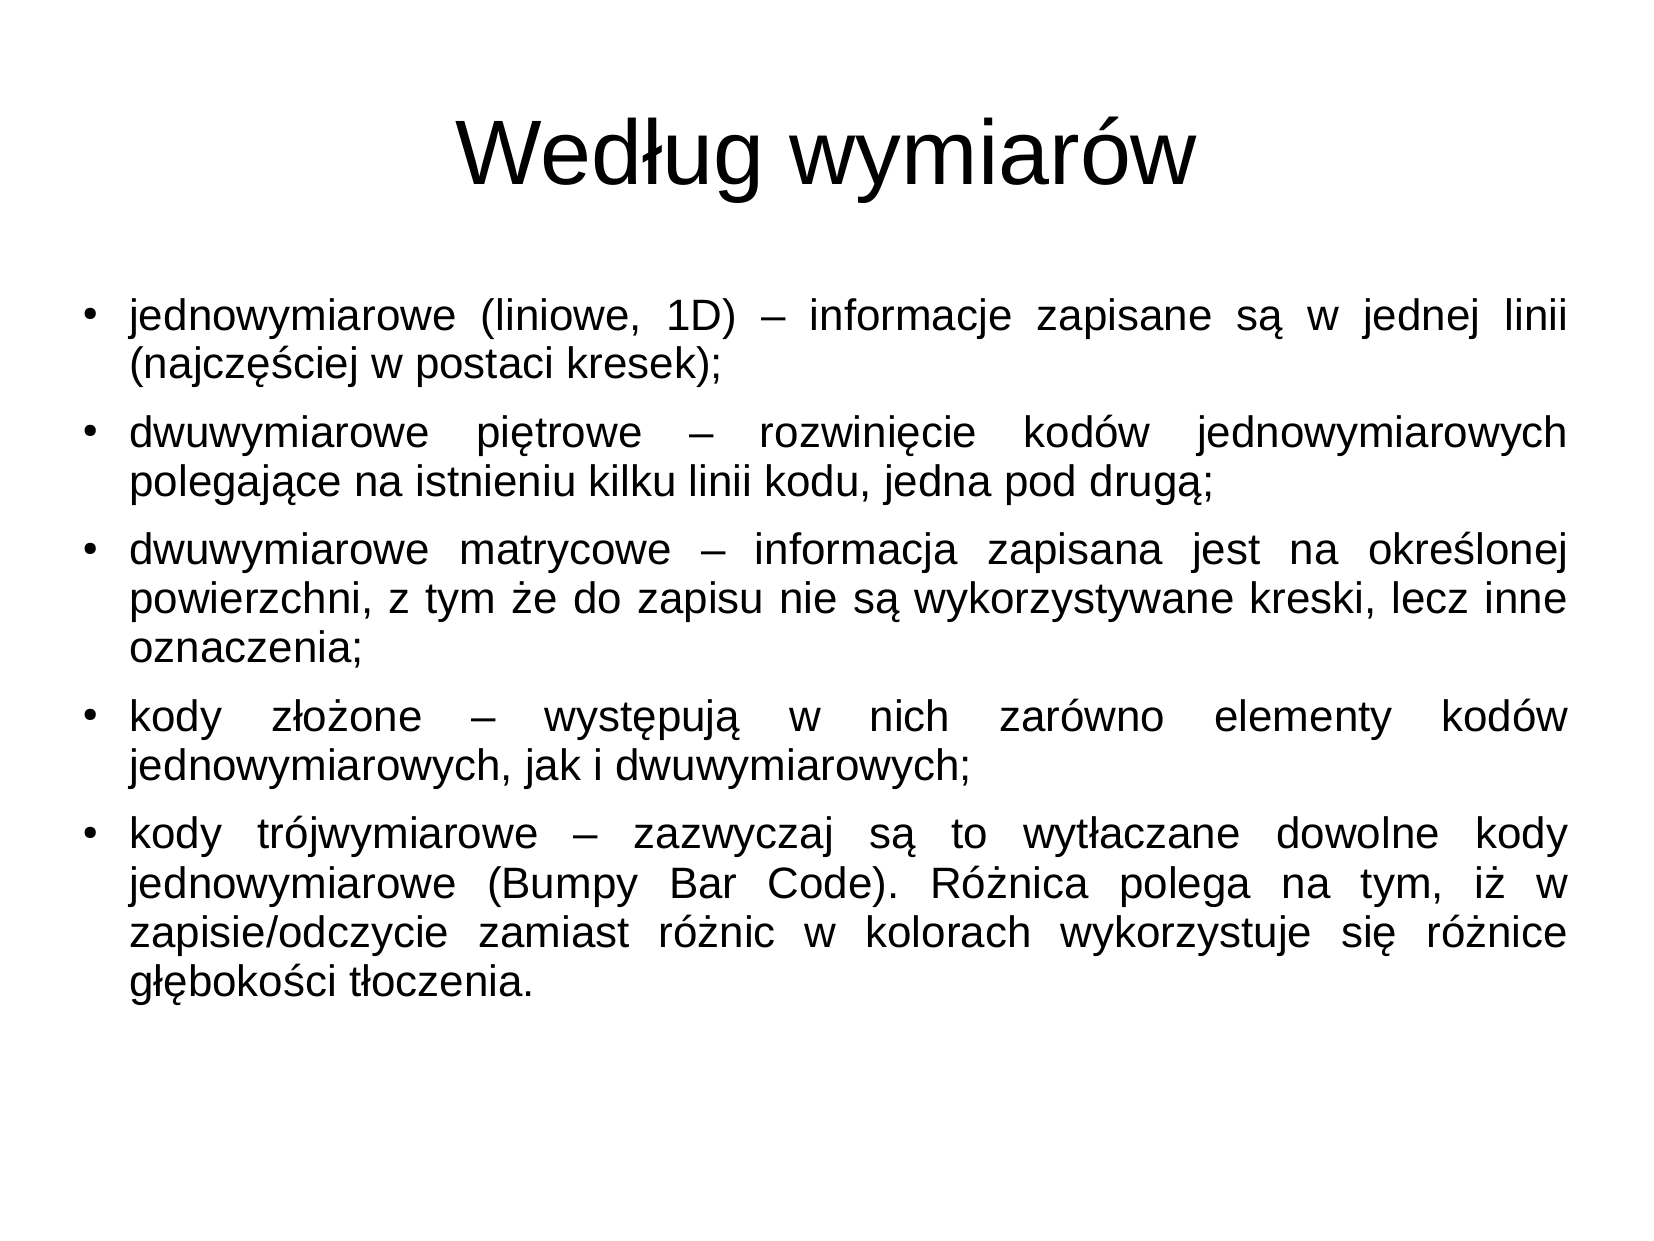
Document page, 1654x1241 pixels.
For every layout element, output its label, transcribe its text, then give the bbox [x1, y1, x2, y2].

title Według wymiarów [82, 49, 1571, 257]
list jednowymiarowe (liniowe, 1D) – informacje zapisane są w jednej linii (najczęściej w postaci kresek); dwuwymiarowe piętrowe – rozwinięcie kodów jednowymiarowych polegające na istnieniu kilku linii kodu, jedna pod drugą; dwuwymiarowe matrycowe – informacja zapisana jest na określonej powierzchni, z tym że do zapisu nie są wykorzystywane kreski, lecz inne oznaczenia; kody złożone – występują w nich zarówno elementy kodów jednowymiarowych, jak i dwuwymiarowych; kody trójwymiarowe – zazwyczaj są to wytłaczane dowolne kody jednowymiarowe (Bumpy Bar Code). Różnica polega na tym, iż w zapisie/odczycie zamiast różnic w kolorach wykorzystuje się różnice głębokości tłoczenia. [82, 290, 1571, 1010]
